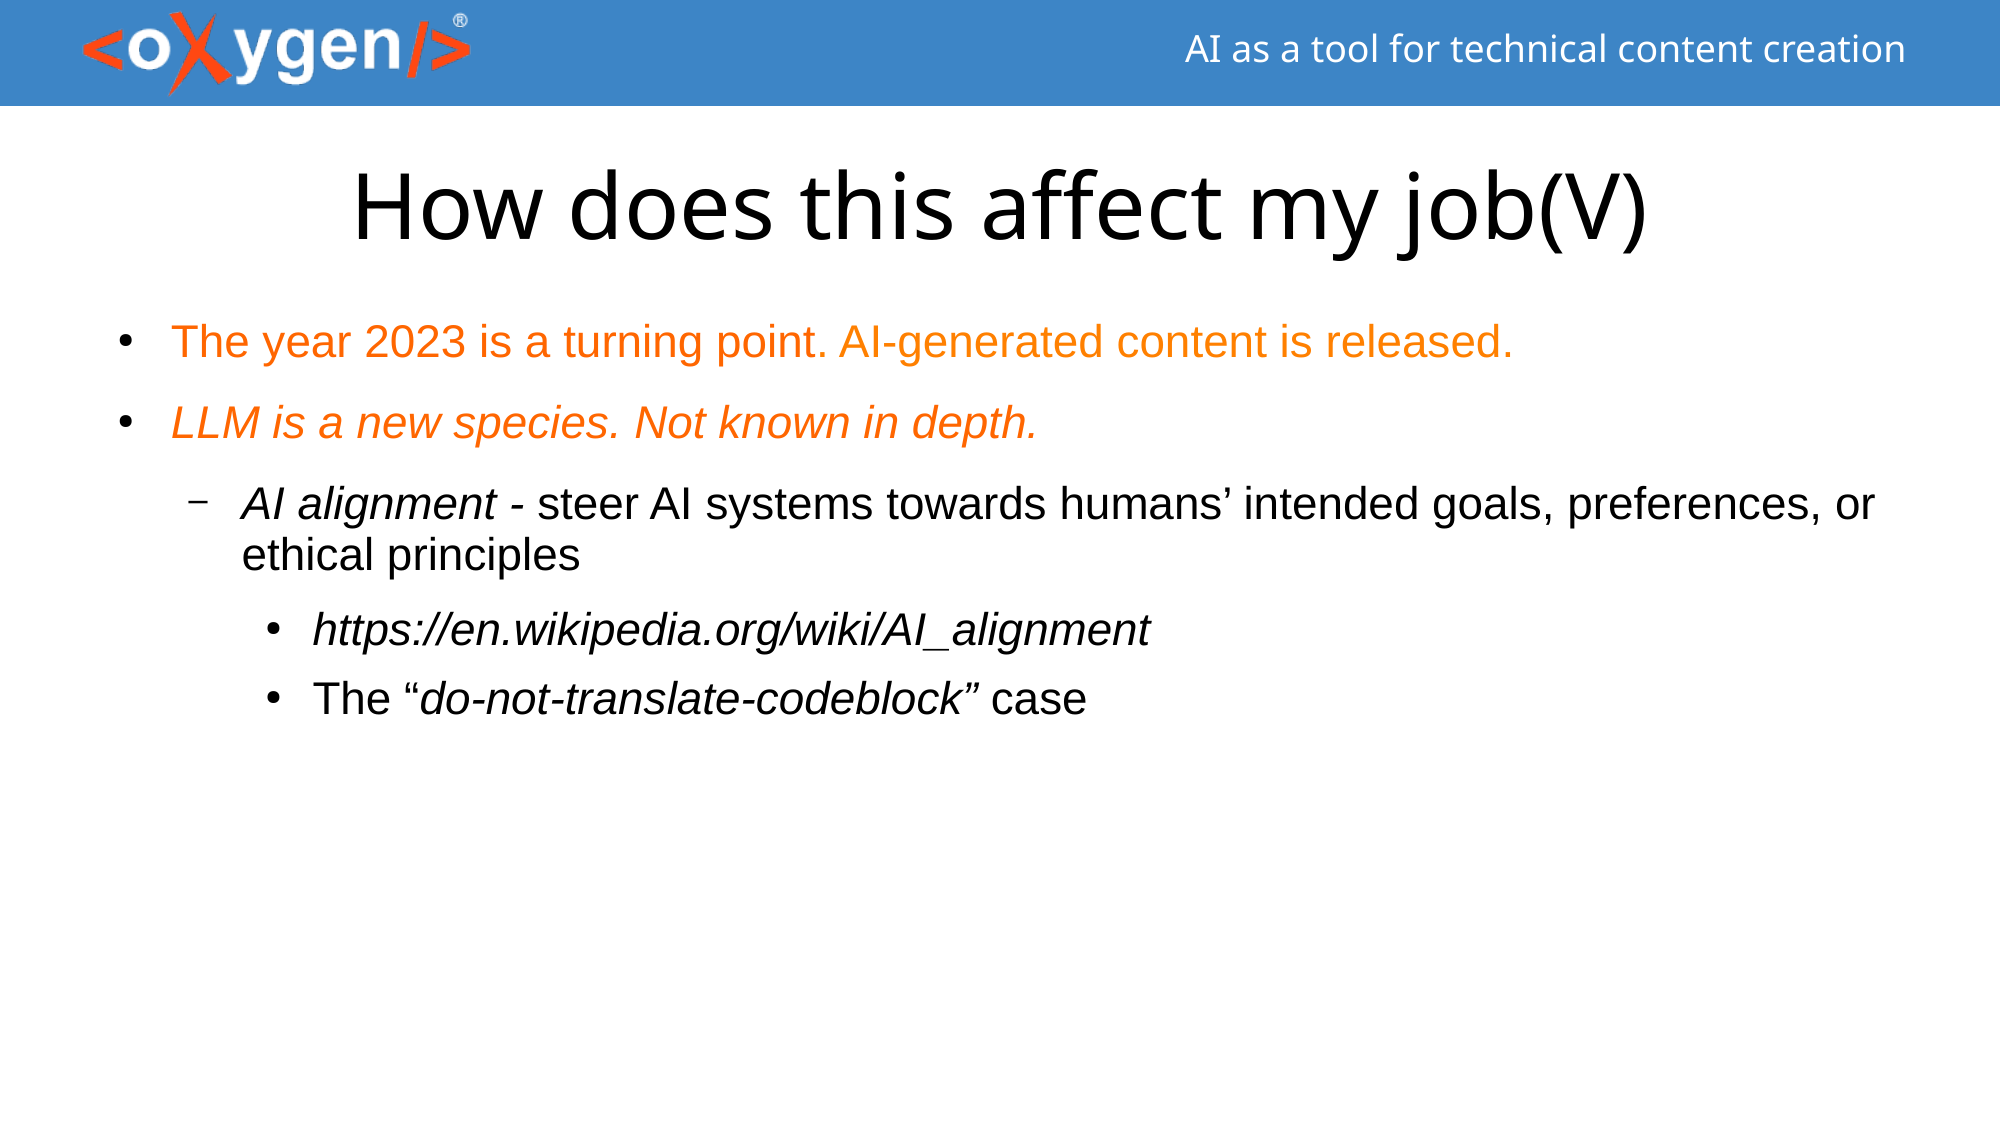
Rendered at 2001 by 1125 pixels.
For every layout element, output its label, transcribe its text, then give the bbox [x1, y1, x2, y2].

picture [75, 0, 488, 106]
list The year 2023 is a turning point. AI-generated content is released. LLM is a new species. Not known in depth. AI alignment - steer AI systems towards humans’ intended goals, preferences, or ethical principles https://en.wikipedia.org/wiki/AI_alignment The “do-not-translate-codeblock” case [99, 316, 1900, 1083]
title How does this affect my job(V) [99, 109, 1900, 298]
